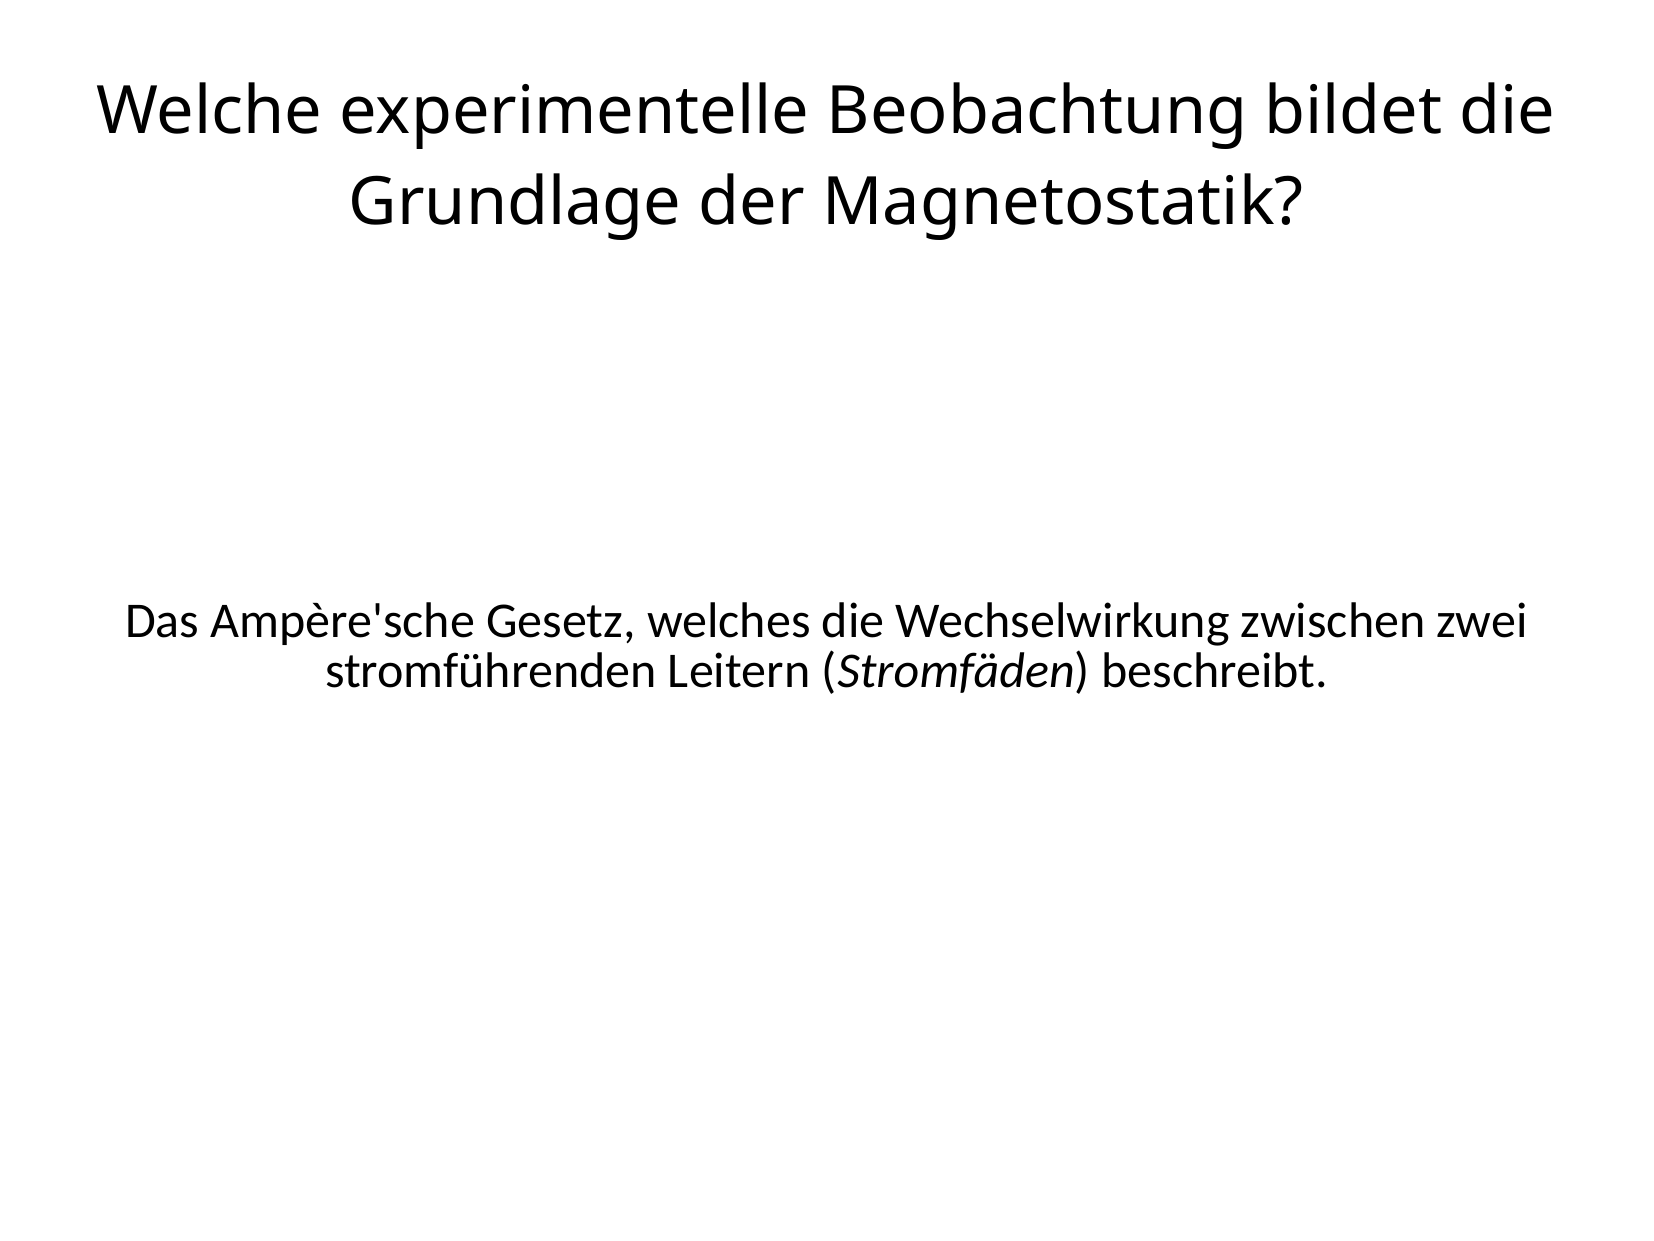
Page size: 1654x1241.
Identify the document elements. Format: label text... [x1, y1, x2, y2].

subtitle Das Ampère'sche Gesetz, welches die Wechselwirkung zwischen zwei stromführenden Leitern (Stromfäden) beschreibt. [82, 290, 1571, 1010]
title Welche experimentelle Beobachtung bildet die Grundlage der Magnetostatik? [82, 49, 1571, 257]
